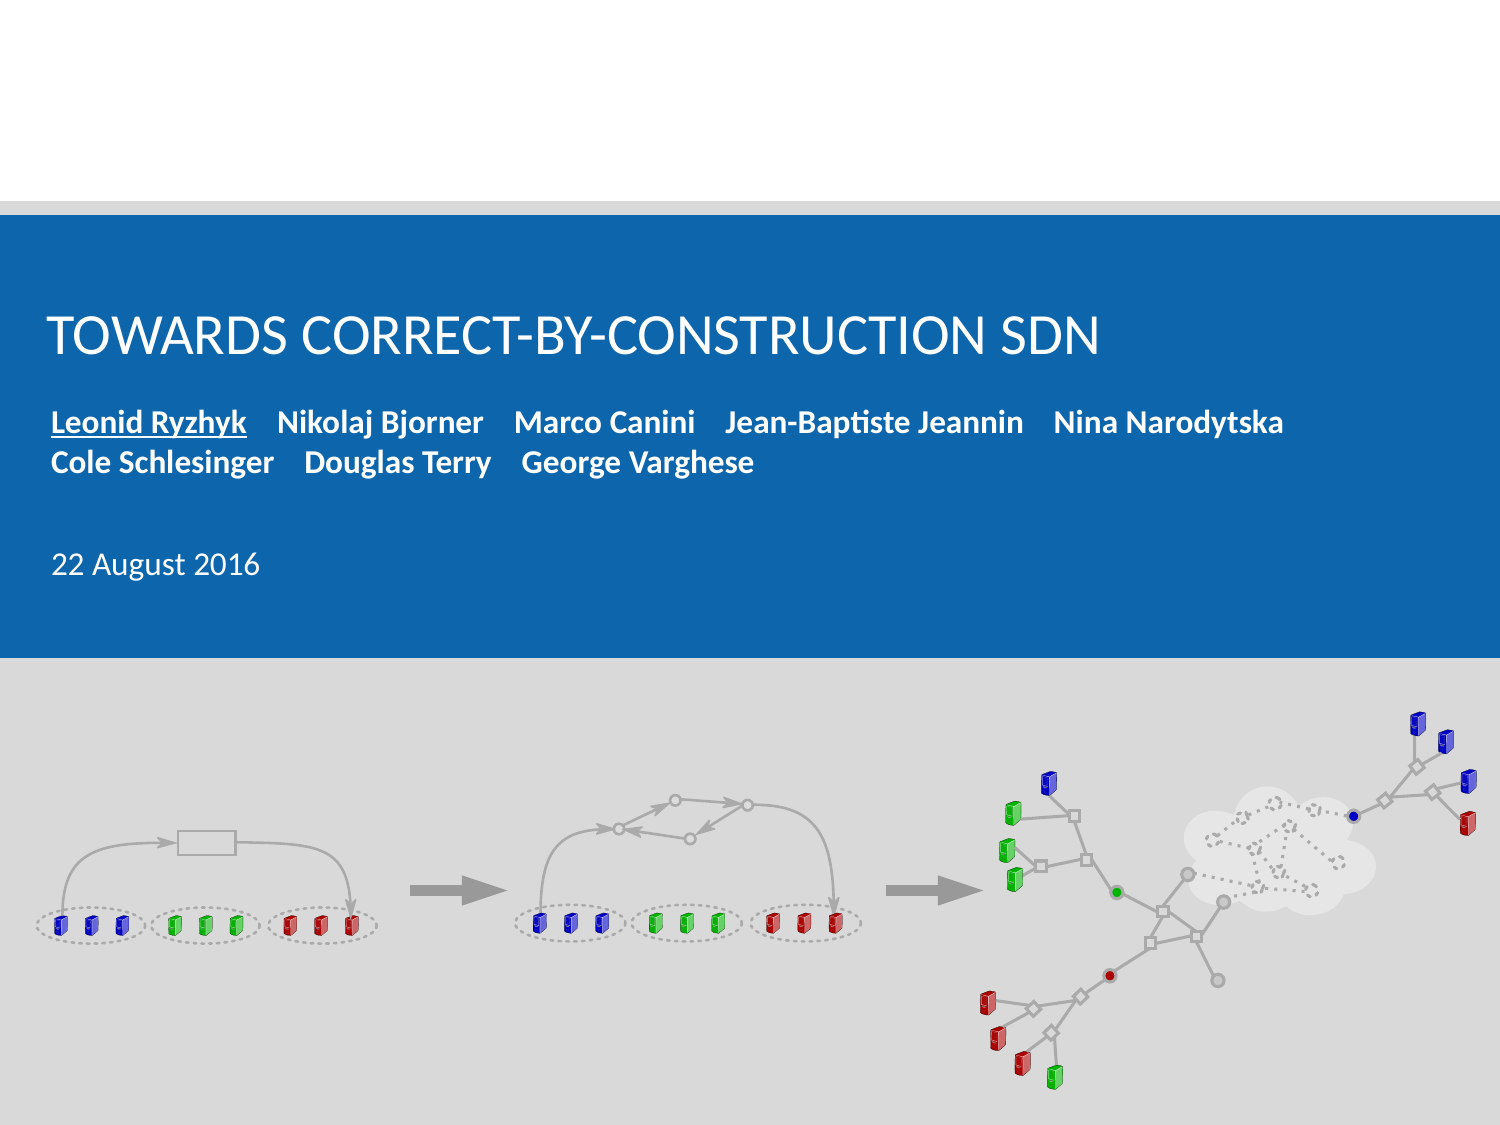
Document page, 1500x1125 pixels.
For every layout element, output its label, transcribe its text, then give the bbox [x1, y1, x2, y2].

picture [35, 829, 378, 945]
text_box Leonid Ryzhyk Nikolaj Bjorner Marco Canini Jean-Baptiste Jeannin Nina Narodytska Cole Schlesinger Douglas Terry George Varghese [36, 392, 1300, 488]
text_box 22 August 2016 [36, 534, 508, 590]
picture [980, 711, 1477, 1090]
text_box [0, 201, 1500, 1125]
text_box TOWARDS CORRECT-BY-CONSTRUCTION SDN [31, 288, 1369, 464]
picture [513, 793, 863, 943]
